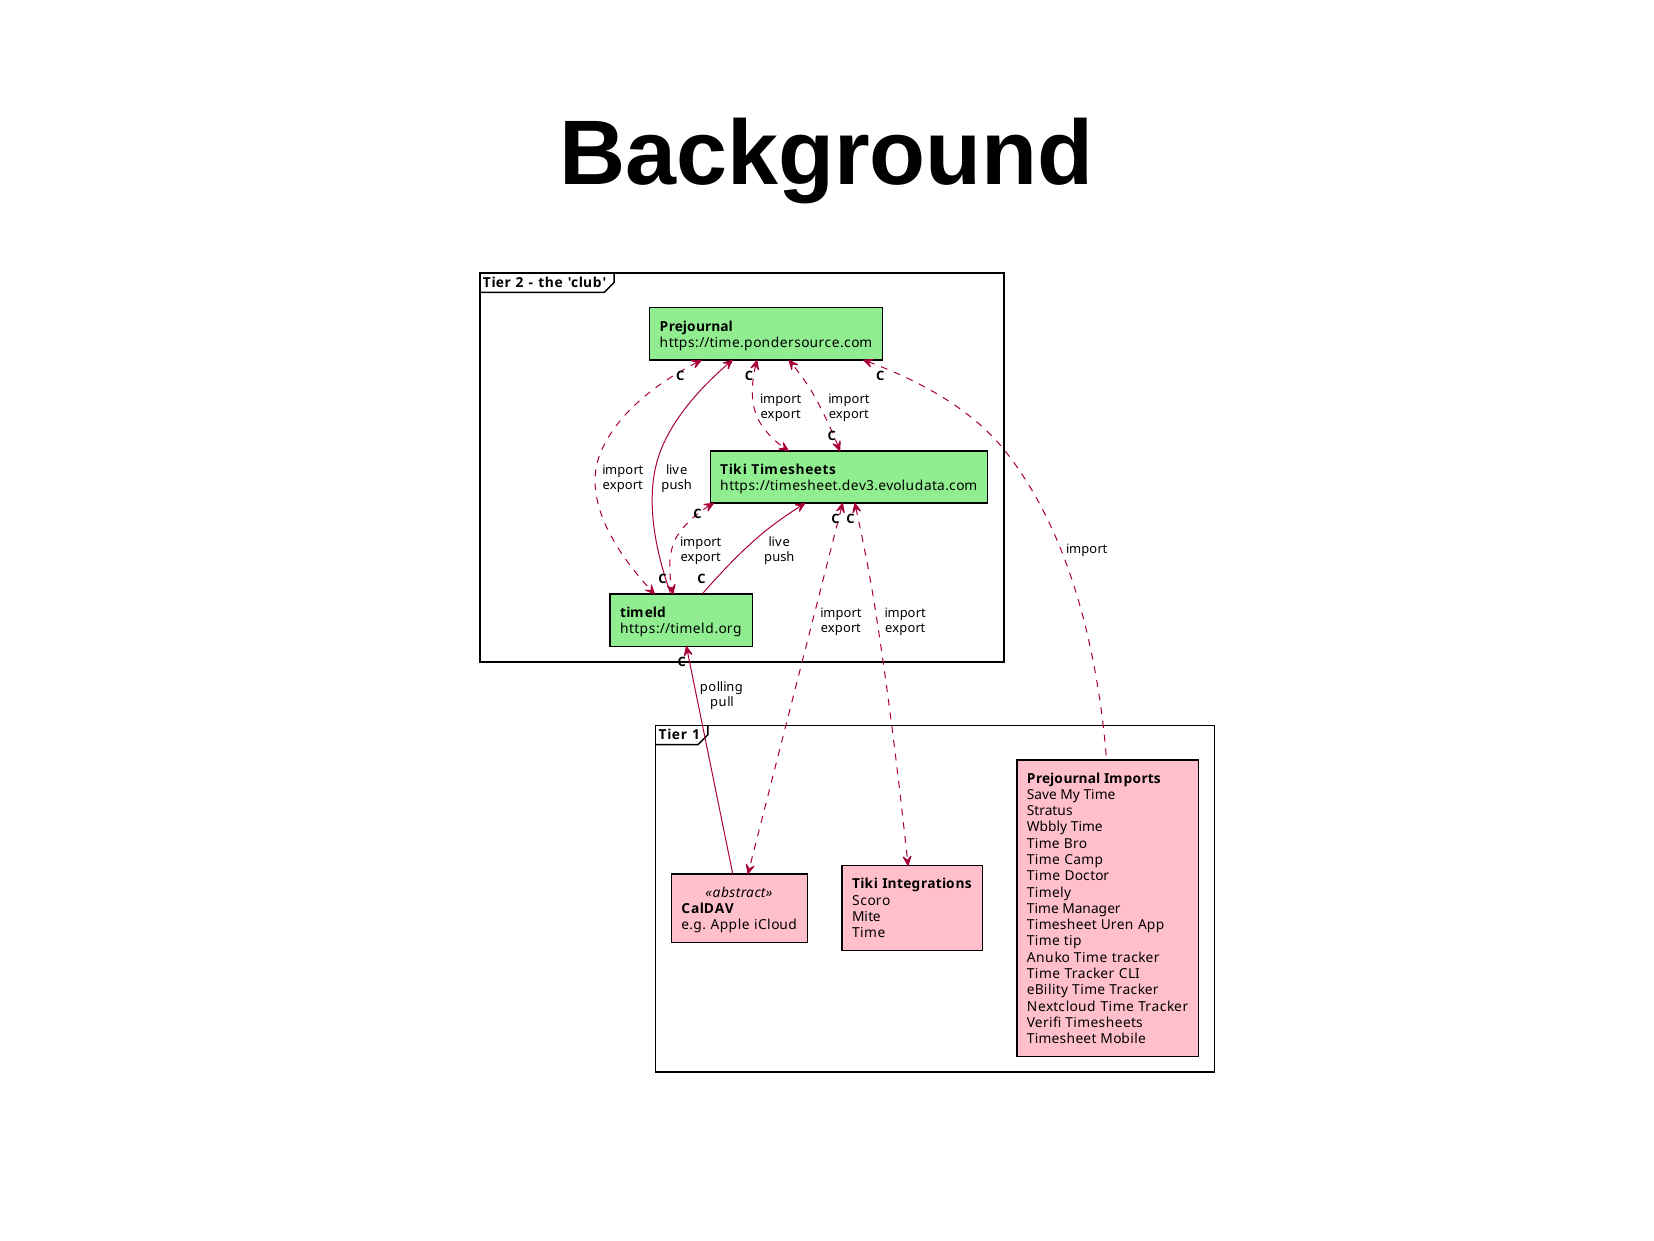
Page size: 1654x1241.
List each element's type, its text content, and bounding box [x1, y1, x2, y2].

title Background [82, 49, 1571, 257]
picture [472, 265, 1227, 1085]
